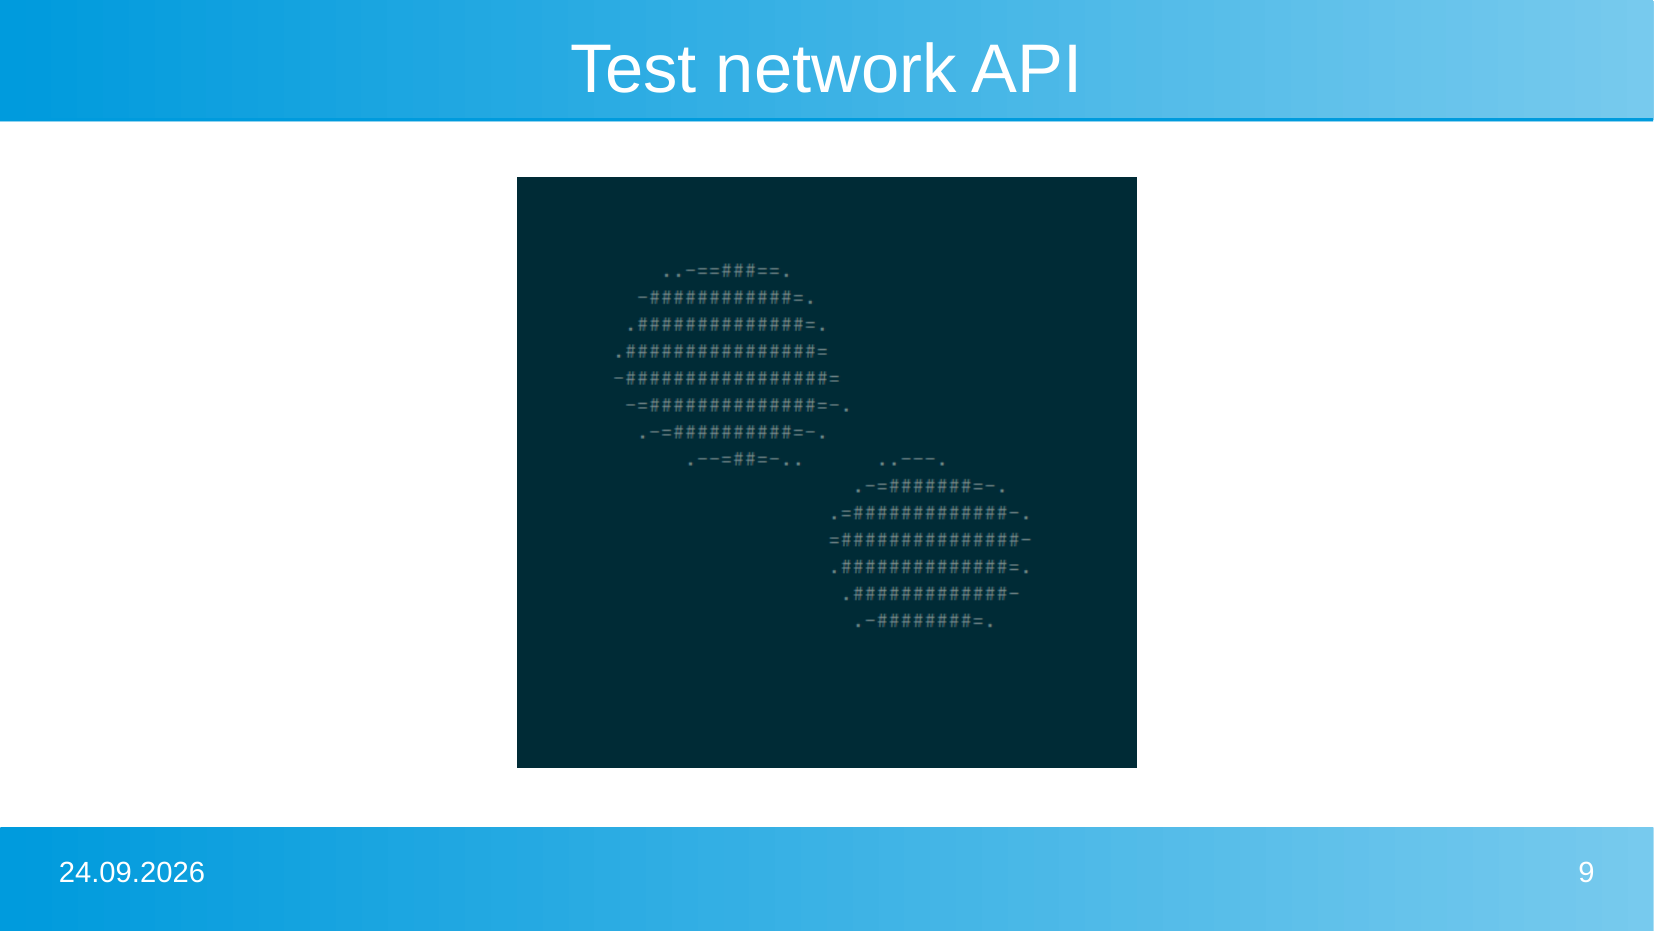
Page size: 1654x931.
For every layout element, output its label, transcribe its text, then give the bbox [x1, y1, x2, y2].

picture [651, 372, 659, 384]
picture [891, 614, 899, 627]
picture [891, 479, 898, 492]
picture [747, 345, 754, 357]
picture [867, 560, 875, 573]
picture [903, 479, 910, 492]
picture [819, 372, 826, 384]
picture [939, 560, 947, 573]
picture [939, 587, 947, 600]
picture [711, 345, 718, 357]
picture [879, 506, 887, 519]
picture [759, 345, 766, 357]
picture [699, 372, 706, 384]
picture [699, 318, 706, 330]
picture [927, 506, 934, 519]
picture [867, 506, 875, 519]
picture [735, 291, 742, 303]
picture [639, 318, 647, 330]
picture [639, 345, 647, 357]
picture [675, 372, 683, 384]
picture [747, 372, 754, 384]
picture [759, 372, 766, 384]
picture [795, 399, 802, 411]
picture [771, 291, 778, 303]
picture [723, 399, 730, 411]
picture [963, 614, 971, 627]
picture [675, 426, 683, 438]
picture [711, 291, 718, 303]
picture [879, 533, 887, 546]
picture [843, 560, 851, 573]
picture [735, 426, 743, 438]
picture [687, 426, 695, 438]
picture [963, 587, 971, 600]
picture [879, 560, 887, 573]
picture [663, 318, 671, 330]
picture [939, 614, 947, 627]
picture [747, 453, 755, 465]
picture [723, 264, 731, 276]
picture [771, 399, 778, 411]
picture [939, 480, 946, 492]
picture [747, 291, 754, 303]
picture [759, 426, 766, 438]
picture [915, 506, 922, 519]
picture [663, 399, 671, 411]
picture [735, 372, 742, 384]
picture [723, 291, 730, 303]
picture [723, 372, 730, 384]
picture [987, 533, 995, 546]
picture [687, 399, 695, 411]
picture [687, 372, 695, 384]
picture [651, 291, 659, 303]
picture [927, 533, 935, 546]
picture [735, 318, 742, 330]
picture [723, 426, 731, 438]
picture [687, 345, 695, 357]
picture [855, 560, 863, 573]
picture [783, 372, 790, 384]
picture [747, 318, 754, 330]
picture [759, 291, 766, 303]
picture [843, 533, 851, 546]
picture [927, 587, 935, 600]
picture [855, 587, 863, 600]
picture [795, 345, 802, 357]
picture [915, 614, 923, 627]
picture [1011, 533, 1019, 546]
picture [891, 587, 899, 600]
picture [663, 291, 671, 303]
picture [699, 426, 707, 438]
picture [723, 318, 730, 330]
picture [663, 372, 671, 384]
picture [735, 264, 743, 276]
picture [711, 399, 719, 411]
picture [783, 318, 790, 330]
picture [699, 291, 706, 303]
picture [999, 587, 1007, 600]
picture [783, 426, 790, 438]
picture [867, 587, 875, 600]
picture [963, 560, 971, 573]
picture [879, 587, 887, 600]
title Test network API [59, 29, 1595, 108]
picture [975, 560, 983, 573]
picture [783, 399, 790, 411]
picture [711, 426, 719, 438]
picture [903, 506, 910, 519]
picture [975, 587, 983, 600]
picture [891, 560, 899, 573]
picture [879, 614, 887, 627]
picture [855, 533, 863, 546]
picture [951, 533, 959, 546]
picture [975, 533, 983, 546]
picture [807, 399, 814, 411]
picture [987, 506, 994, 519]
picture [951, 506, 958, 519]
picture [807, 372, 814, 384]
picture [783, 345, 790, 357]
picture [987, 587, 995, 600]
picture [903, 533, 911, 546]
picture [987, 560, 995, 573]
picture [771, 426, 778, 438]
picture [963, 506, 970, 519]
picture [951, 587, 959, 600]
picture [915, 479, 922, 492]
picture [915, 560, 923, 573]
picture [999, 533, 1007, 546]
picture [771, 345, 778, 357]
picture [927, 480, 934, 492]
picture [915, 533, 923, 546]
picture [891, 533, 899, 546]
picture [939, 533, 947, 546]
picture [783, 291, 790, 303]
picture [723, 345, 730, 357]
picture [771, 372, 778, 384]
picture [735, 345, 742, 357]
picture [627, 372, 635, 384]
picture [891, 506, 899, 519]
picture [759, 318, 766, 330]
picture [951, 614, 959, 627]
picture [747, 264, 755, 276]
picture [963, 480, 970, 492]
picture [951, 560, 959, 573]
picture [663, 345, 671, 357]
picture [735, 399, 742, 411]
picture [651, 318, 659, 330]
picture [699, 399, 707, 411]
picture [687, 291, 695, 303]
picture [747, 399, 754, 411]
picture [867, 533, 875, 546]
picture [795, 372, 802, 384]
picture [699, 345, 706, 357]
picture [999, 506, 1006, 519]
picture [675, 318, 683, 330]
picture [903, 587, 911, 600]
picture [975, 506, 982, 519]
picture [675, 345, 683, 357]
picture [711, 318, 718, 330]
picture [627, 345, 635, 357]
picture [675, 291, 683, 303]
picture [963, 533, 971, 546]
picture [951, 480, 958, 492]
picture [639, 372, 647, 384]
picture [915, 587, 923, 600]
picture [927, 560, 935, 573]
picture [927, 614, 935, 627]
picture [807, 345, 814, 357]
picture [771, 318, 778, 330]
picture [795, 318, 802, 330]
picture [855, 506, 863, 519]
picture [939, 506, 946, 519]
picture [711, 372, 718, 384]
picture [747, 426, 754, 438]
picture [651, 399, 659, 411]
picture [999, 560, 1007, 573]
picture [687, 318, 695, 330]
picture [903, 560, 911, 573]
picture [675, 399, 683, 411]
picture [735, 453, 743, 465]
picture [759, 399, 766, 411]
picture [651, 345, 659, 357]
picture [903, 614, 911, 627]
